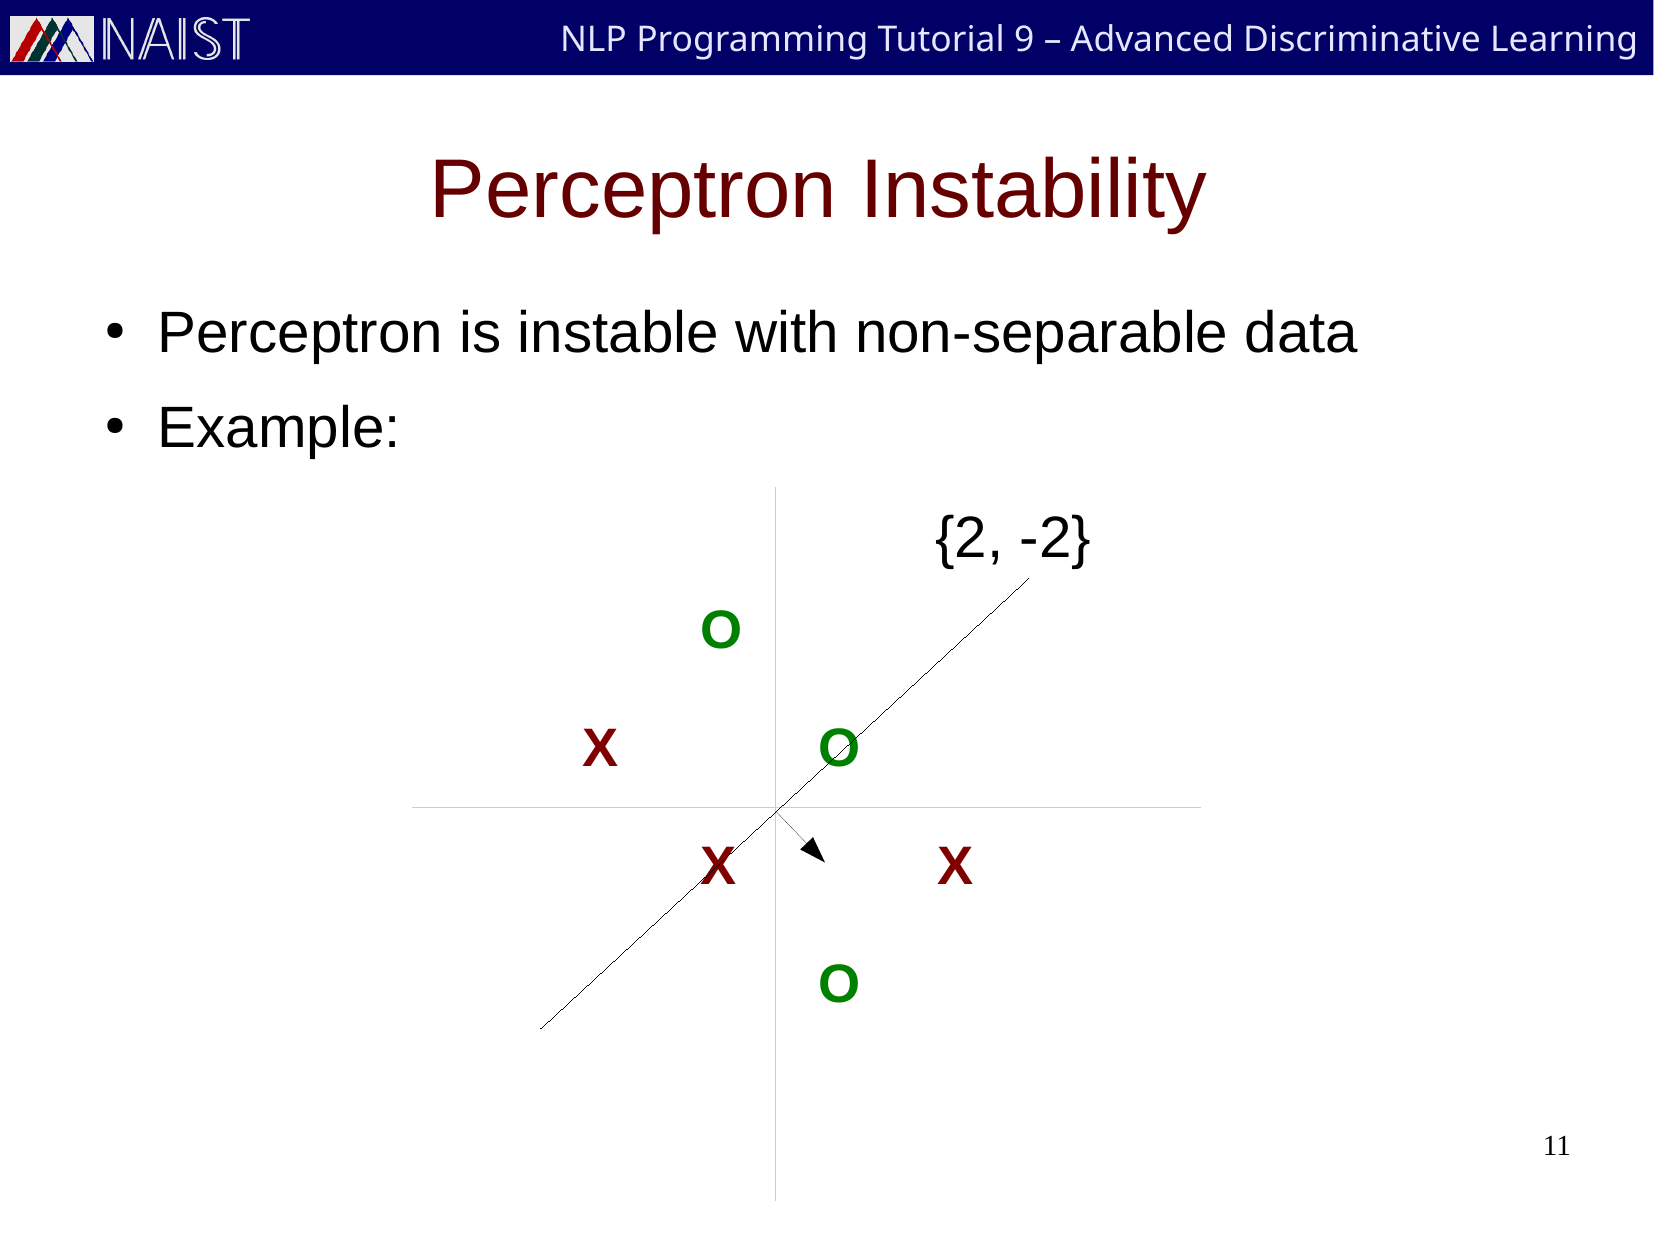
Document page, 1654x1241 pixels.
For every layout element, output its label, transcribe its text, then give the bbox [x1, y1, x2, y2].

text_box X [922, 828, 989, 913]
list Perceptron is instable with non-separable data Example: [86, 300, 1576, 460]
picture [102, 17, 251, 60]
text_box O [686, 592, 758, 668]
text_box X [686, 828, 753, 904]
text_box O [804, 710, 877, 786]
picture [10, 16, 94, 62]
text_box O [804, 946, 877, 1022]
text_box X [567, 710, 634, 786]
text_box {2, -2} [920, 496, 1107, 577]
title Perceptron Instability [75, 92, 1564, 285]
